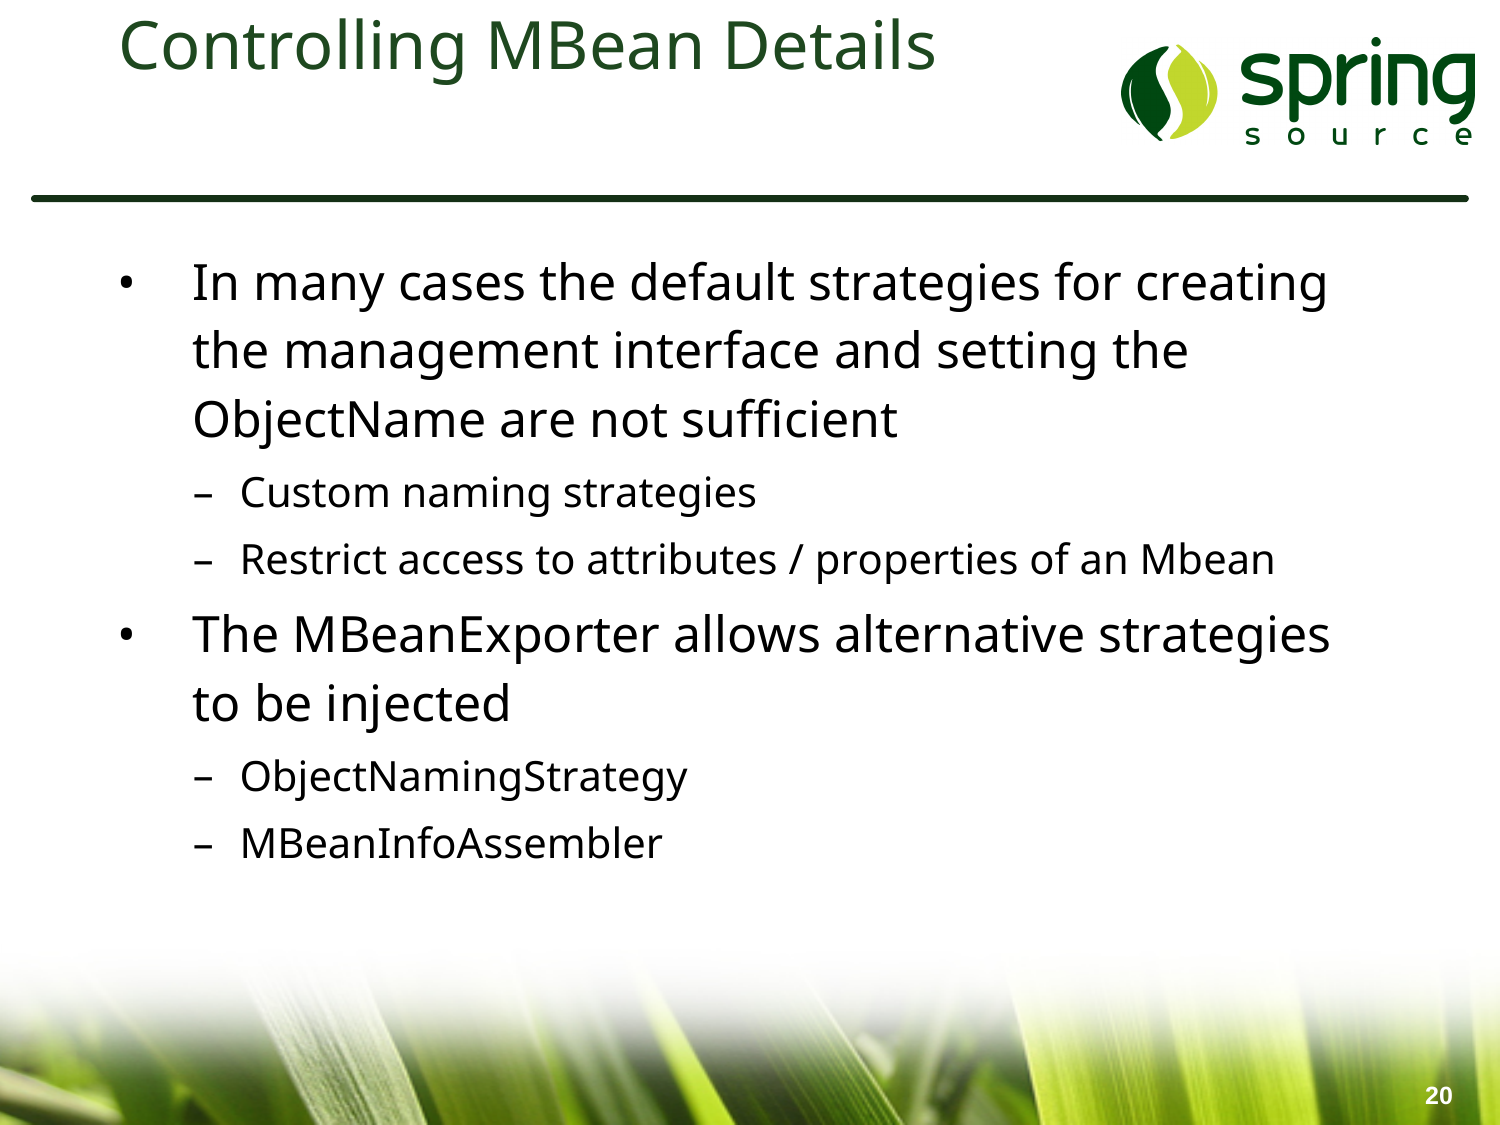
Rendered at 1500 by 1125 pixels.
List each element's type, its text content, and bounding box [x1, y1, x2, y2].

title Controlling MBean Details [103, 0, 1136, 178]
list In many cases the default strategies for creating the management interface and setting the ObjectName are not sufficient Custom naming strategies Restrict access to attributes / properties of an Mbean The MBeanExporter allows alternative strategies to be injected ObjectNamingStrategy MBeanInfoAssembler [103, 239, 1394, 817]
picture [0, 944, 1500, 1125]
picture [1136, 37, 1475, 145]
